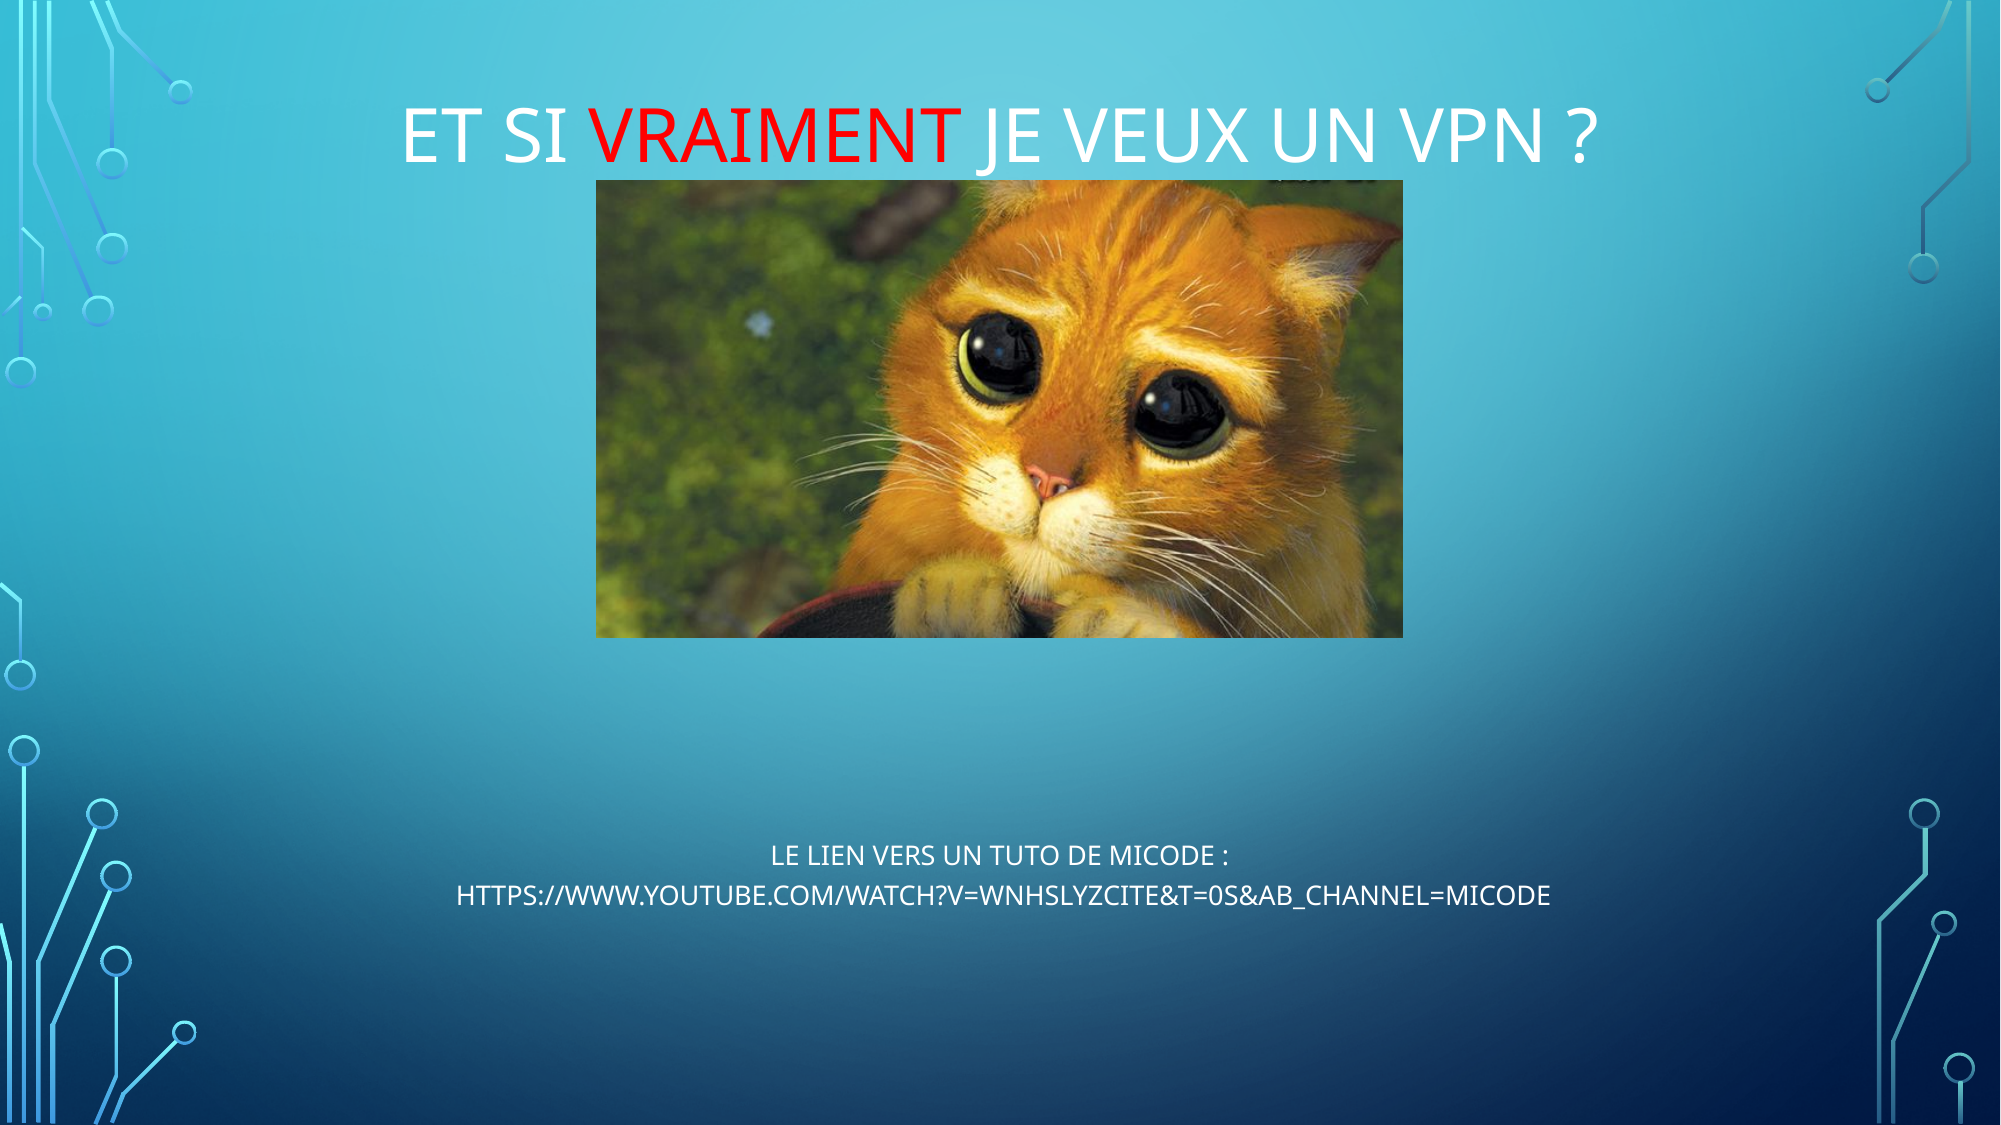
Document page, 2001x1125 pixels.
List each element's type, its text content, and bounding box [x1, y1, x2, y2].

list Le lien vers un tuto de MICODE : https://www.youtube.com/watch?v=wnHslYZCiTE&t=0s&ab_channel=Micode [428, 806, 1571, 920]
title ET SI VRAIMENT JE VEUX UN VPN ? [187, 0, 1813, 295]
picture [596, 180, 1403, 638]
